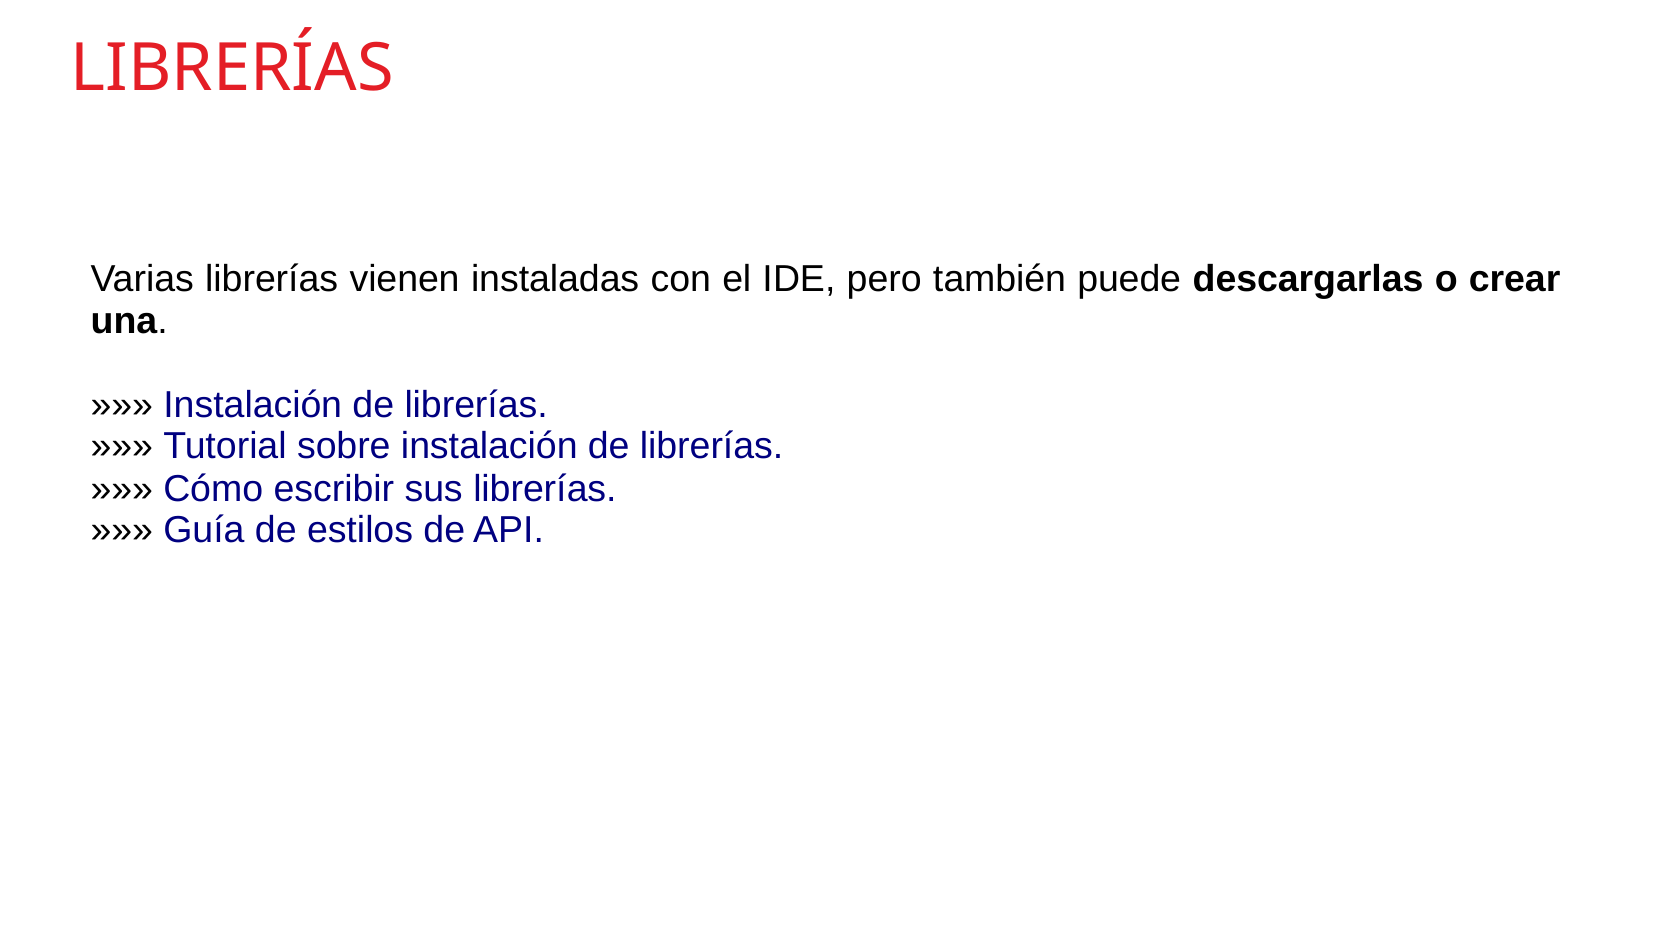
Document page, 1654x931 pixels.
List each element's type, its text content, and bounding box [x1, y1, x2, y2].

title LIBRERÍAS [70, 11, 1347, 118]
text_box Varias librerías vienen instaladas con el IDE, pero también puede descargarlas o crear una. »»» Instalación de librerías. »»» Tutorial sobre instalación de librerías. »»» Cómo escribir sus librerías. »»» Guía de estilos de API. [75, 249, 1578, 780]
